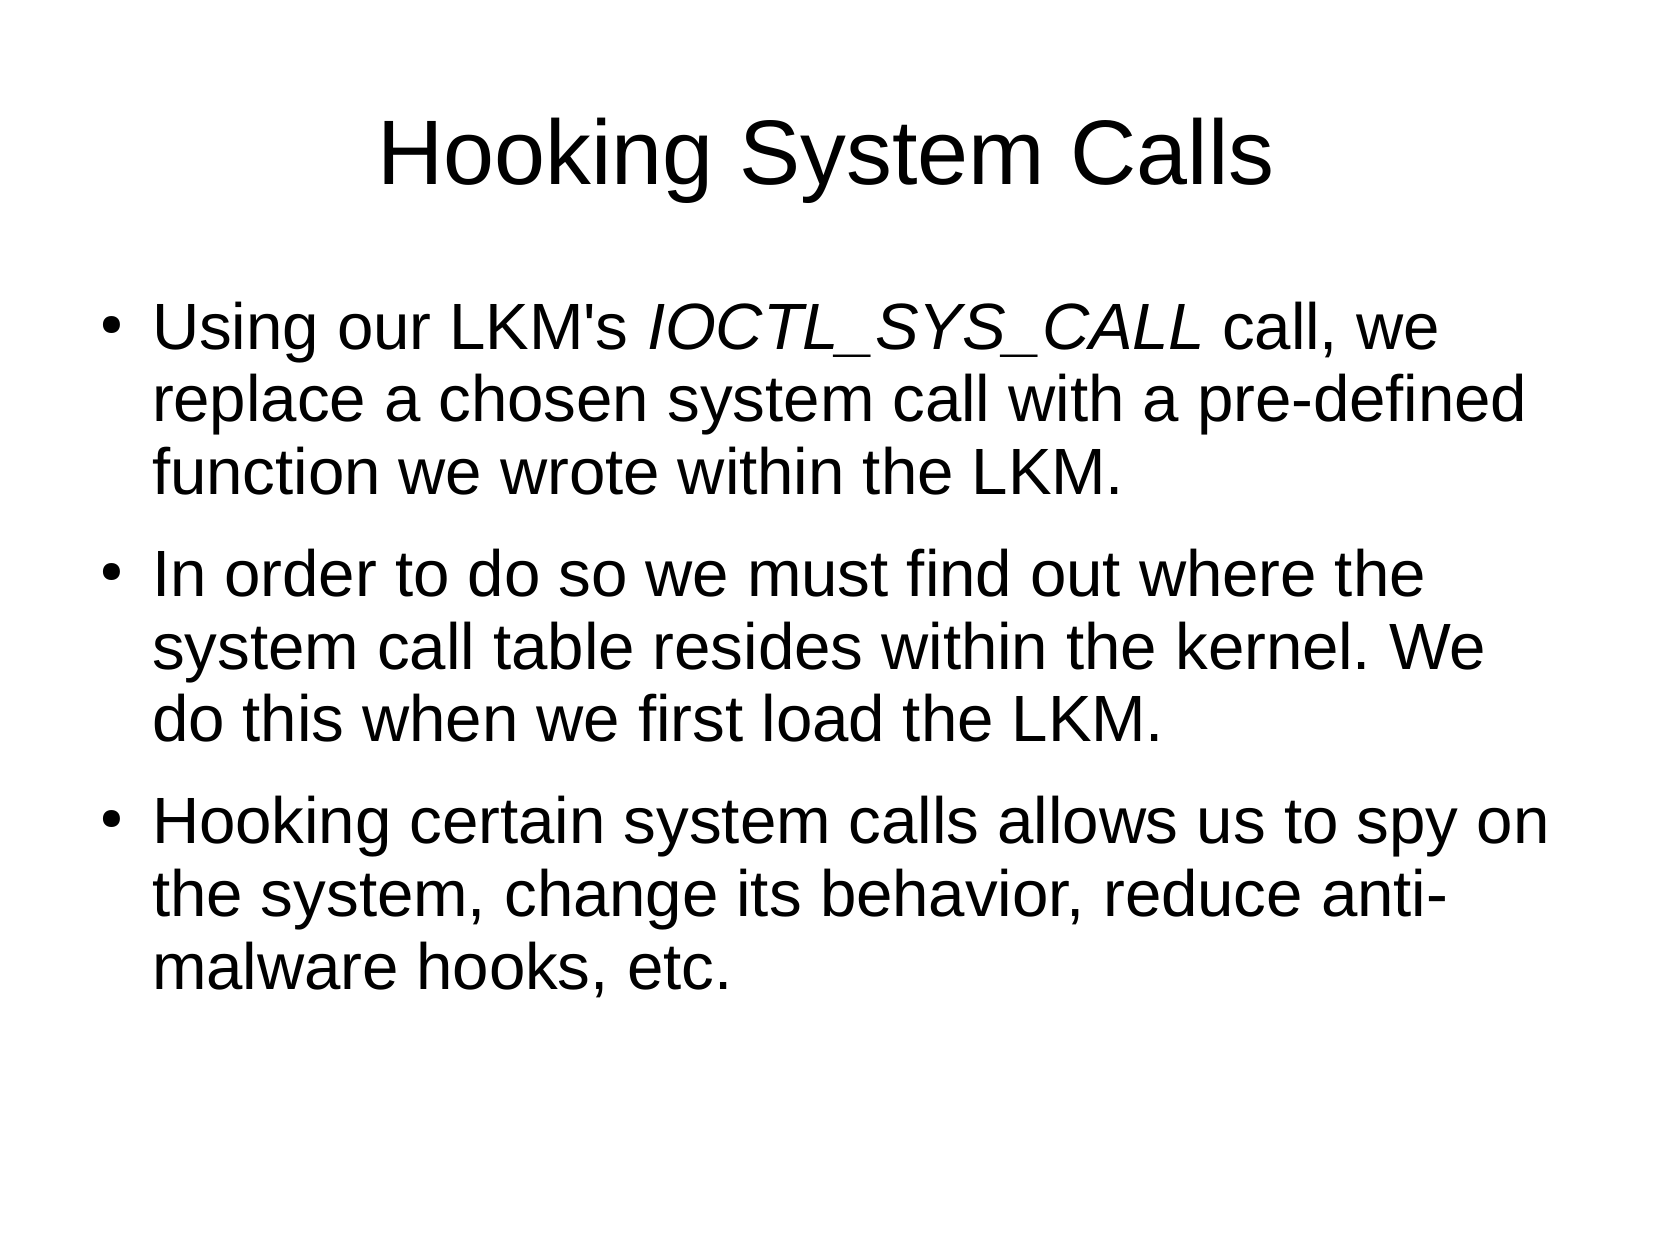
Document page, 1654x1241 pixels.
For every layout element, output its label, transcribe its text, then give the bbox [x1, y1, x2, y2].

list Using our LKM's IOCTL_SYS_CALL call, we replace a chosen system call with a pre-defined function we wrote within the LKM. In order to do so we must find out where the system call table resides within the kernel. We do this when we first load the LKM. Hooking certain system calls allows us to spy on the system, change its behavior, reduce anti-malware hooks, etc. [82, 290, 1571, 1010]
title Hooking System Calls [82, 49, 1571, 257]
